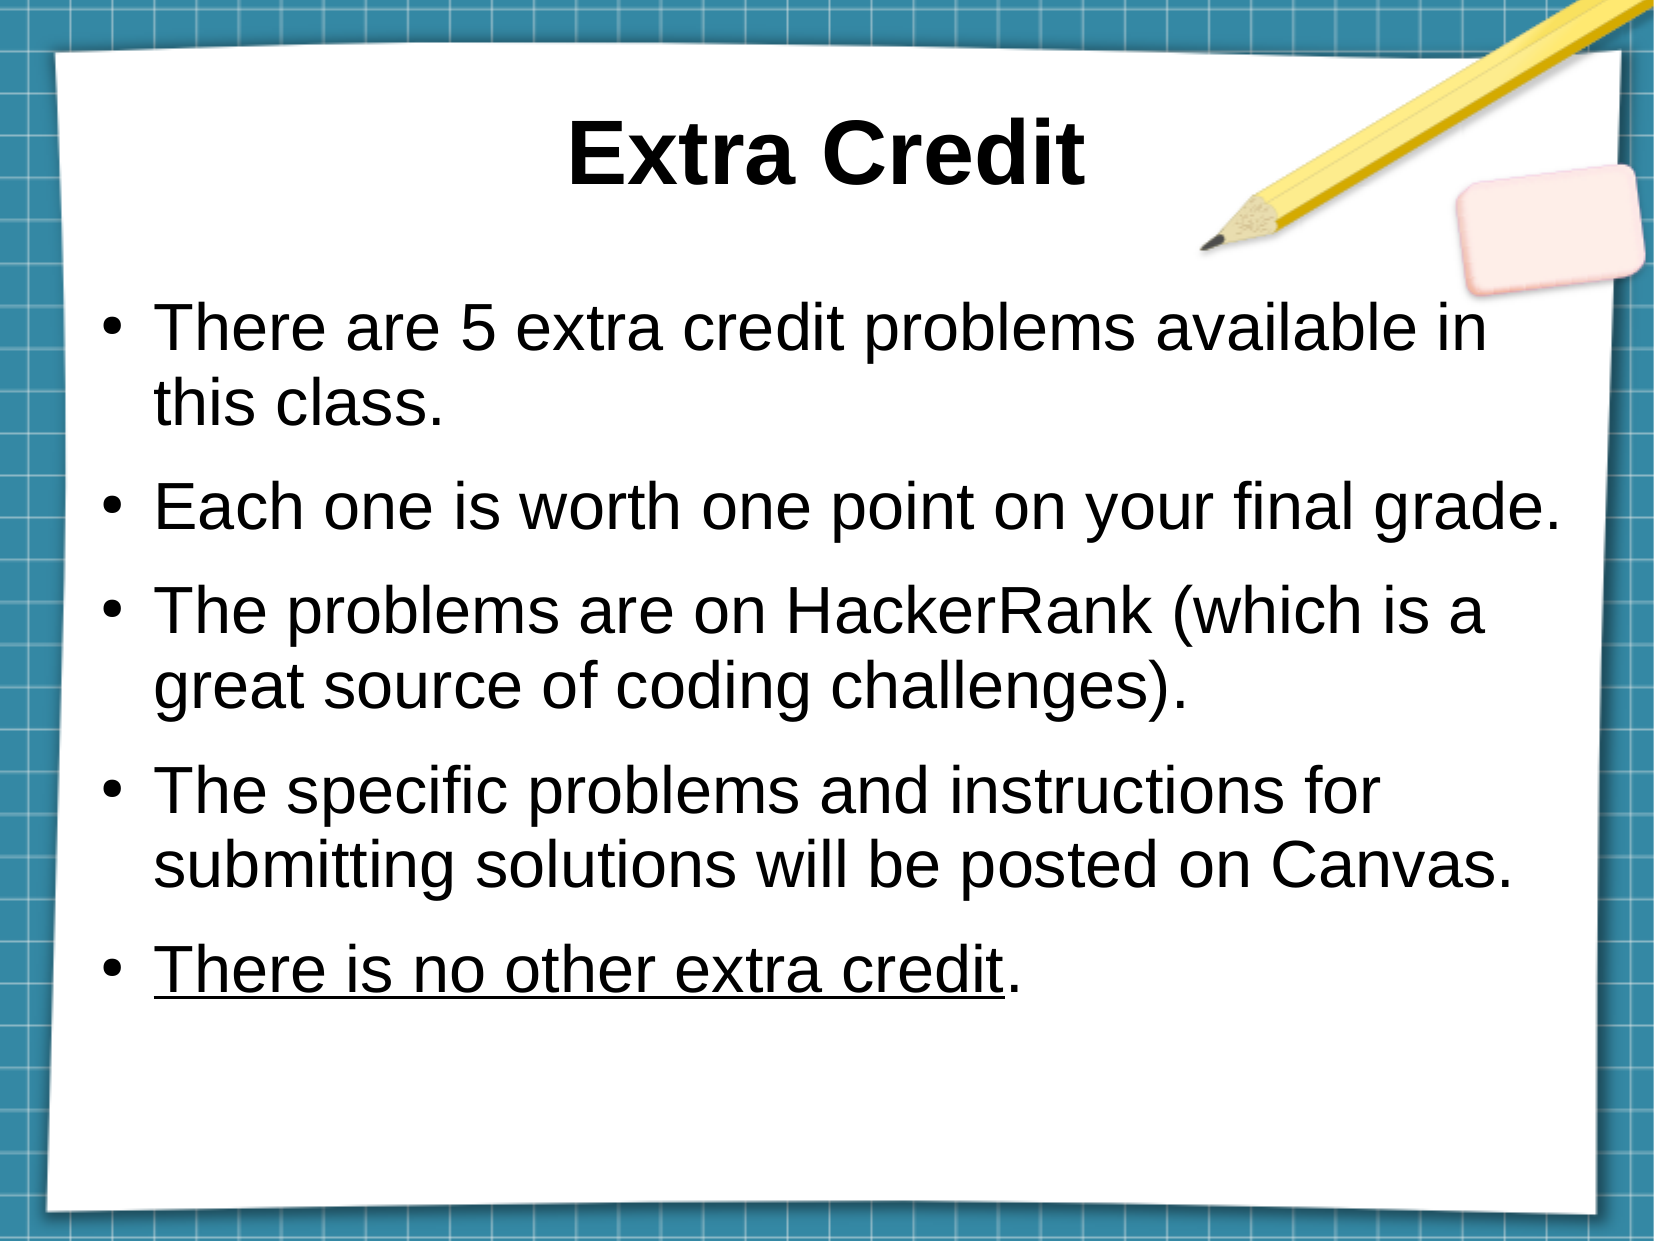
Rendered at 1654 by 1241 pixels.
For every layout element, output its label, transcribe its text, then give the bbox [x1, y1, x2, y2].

list There are 5 extra credit problems available in this class. Each one is worth one point on your final grade. The problems are on HackerRank (which is a great source of coding challenges). The specific problems and instructions for submitting solutions will be posted on Canvas. There is no other extra credit. [82, 290, 1571, 1010]
picture [0, 0, 1654, 1241]
title Extra Credit [82, 49, 1571, 257]
